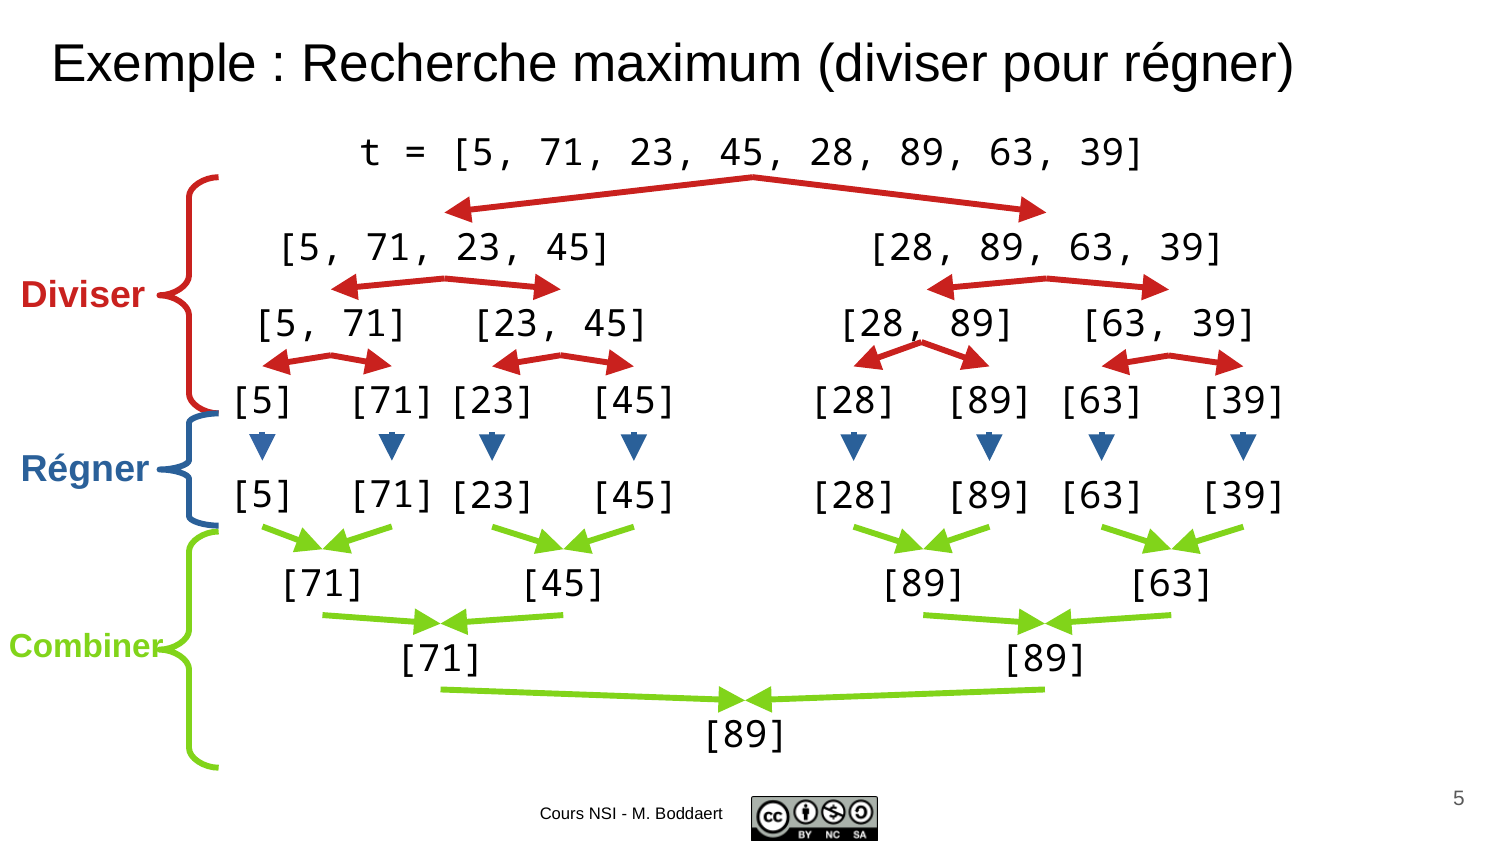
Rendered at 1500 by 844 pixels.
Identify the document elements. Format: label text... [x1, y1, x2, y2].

text_box [89] [985, 623, 1105, 676]
text_box [89] [929, 366, 1041, 419]
text_box [71] [380, 623, 501, 676]
text_box [23] [432, 366, 552, 419]
text_box [28] [793, 366, 914, 419]
picture [751, 796, 878, 841]
text_box [45] [574, 460, 694, 514]
text_box [5, 71] [237, 289, 425, 342]
text_box Diviser [5, 265, 157, 325]
text_box Régner [5, 440, 159, 499]
text_box [23] [432, 460, 552, 514]
text_box [39] [1183, 366, 1304, 419]
slide_number <numéro> [1389, 764, 1480, 830]
text_box t = [5, 71, 23, 45, 28, 89, 63, 39] [29, 120, 1477, 178]
text_box [28] [793, 460, 914, 514]
text_box [5] [219, 366, 311, 419]
text_box [28, 89, 63, 39] [851, 212, 1242, 265]
text_box [89] [929, 460, 1041, 514]
text_box [71] [331, 366, 432, 419]
text_box [63] [1041, 460, 1162, 514]
text_box [45] [574, 366, 694, 419]
text_box [23, 45] [455, 289, 666, 342]
text_box [63, 39] [1064, 289, 1274, 342]
text_box [89] [685, 701, 805, 753]
text_box [5, 71, 23, 45] [260, 212, 629, 265]
text_box [5] [219, 460, 311, 513]
text_box [63] [1041, 366, 1162, 419]
title Exemple : Recherche maximum (diviser pour régner) [51, 13, 1449, 108]
text_box [71] [262, 549, 383, 602]
text_box [159, 177, 219, 526]
text_box [63] [1111, 549, 1232, 602]
text_box [174, 531, 219, 768]
text_box [89] [863, 549, 984, 602]
text_box [71] [332, 460, 432, 513]
text_box [28, 89] [821, 289, 1032, 342]
text_box [45] [503, 549, 624, 602]
text_box [39] [1183, 460, 1304, 514]
text_box Combiner [0, 620, 174, 674]
